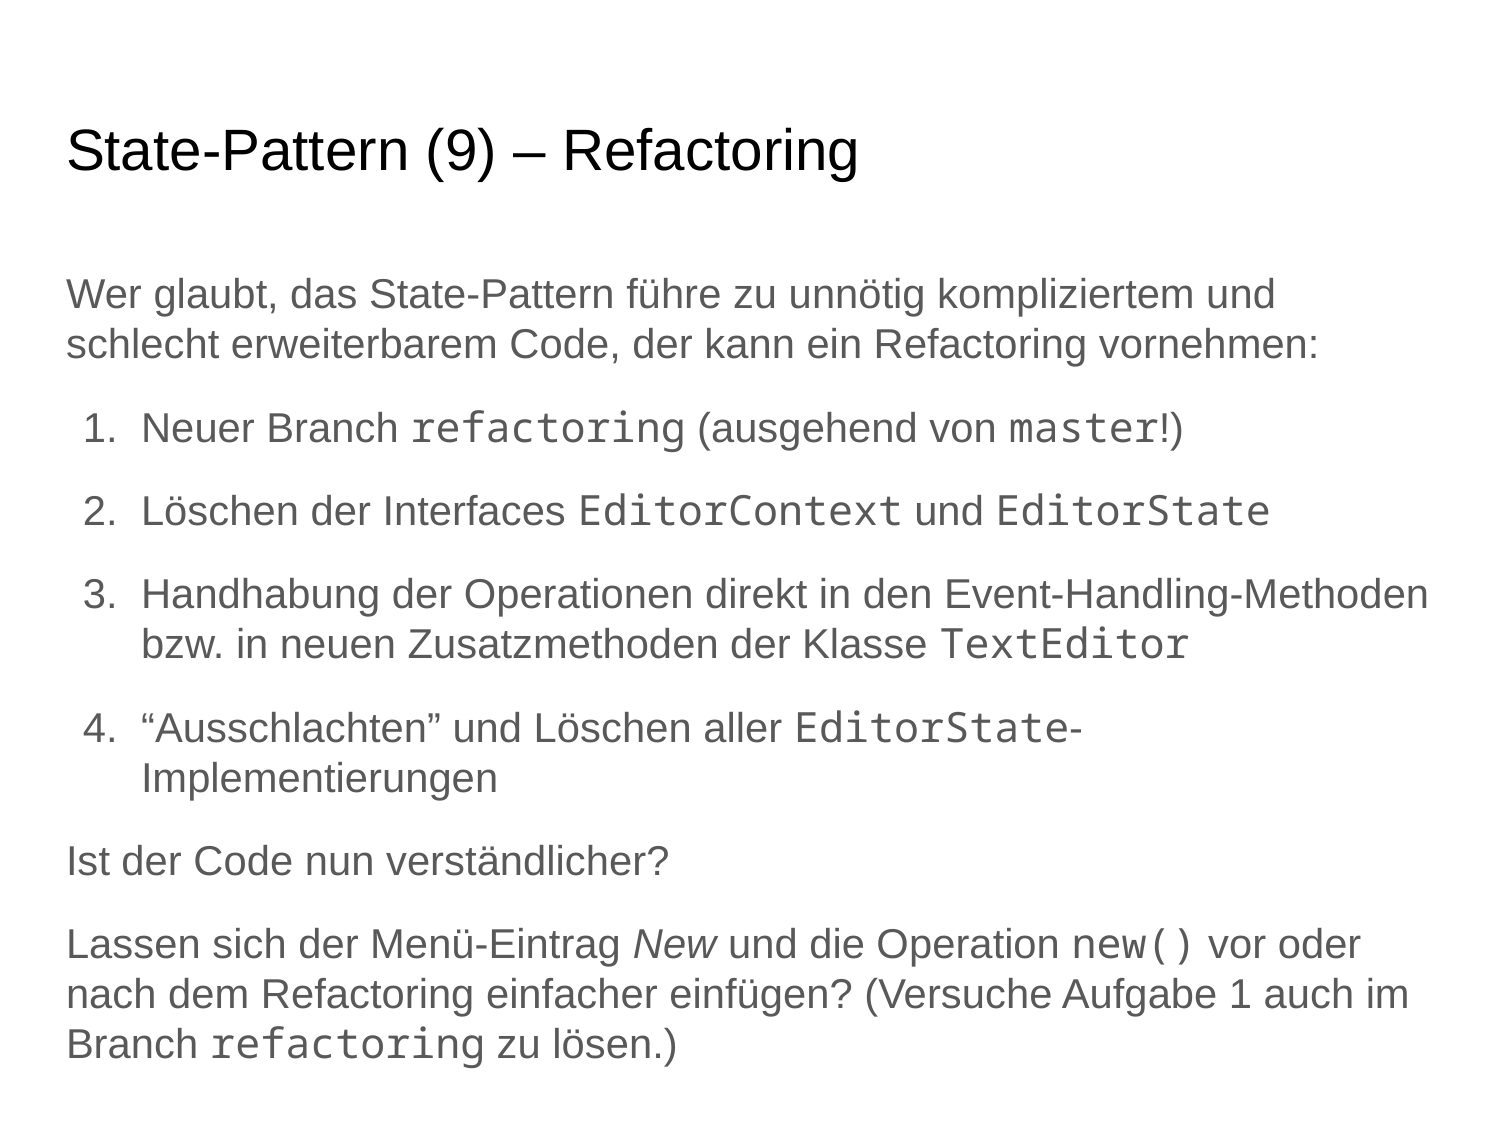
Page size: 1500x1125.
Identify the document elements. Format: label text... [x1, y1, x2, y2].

title State-Pattern (9) ‒ Refactoring [51, 97, 1449, 223]
list Wer glaubt, das State-Pattern führe zu unnötig kompliziertem und schlecht erweiterbarem Code, der kann ein Refactoring vornehmen: Neuer Branch refactoring (ausgehend von master!) Löschen der Interfaces EditorContext und EditorState Handhabung der Operationen direkt in den Event-Handling-Methoden bzw. in neuen Zusatzmethoden der Klasse TextEditor “Ausschlachten” und Löschen aller EditorState-Implementierungen Ist der Code nun verständlicher? Lassen sich der Menü-Eintrag New und die Operation new() vor oder nach dem Refactoring einfacher einfügen? (Versuche Aufgabe 1 auch im Branch refactoring zu lösen.) [51, 252, 1449, 1102]
